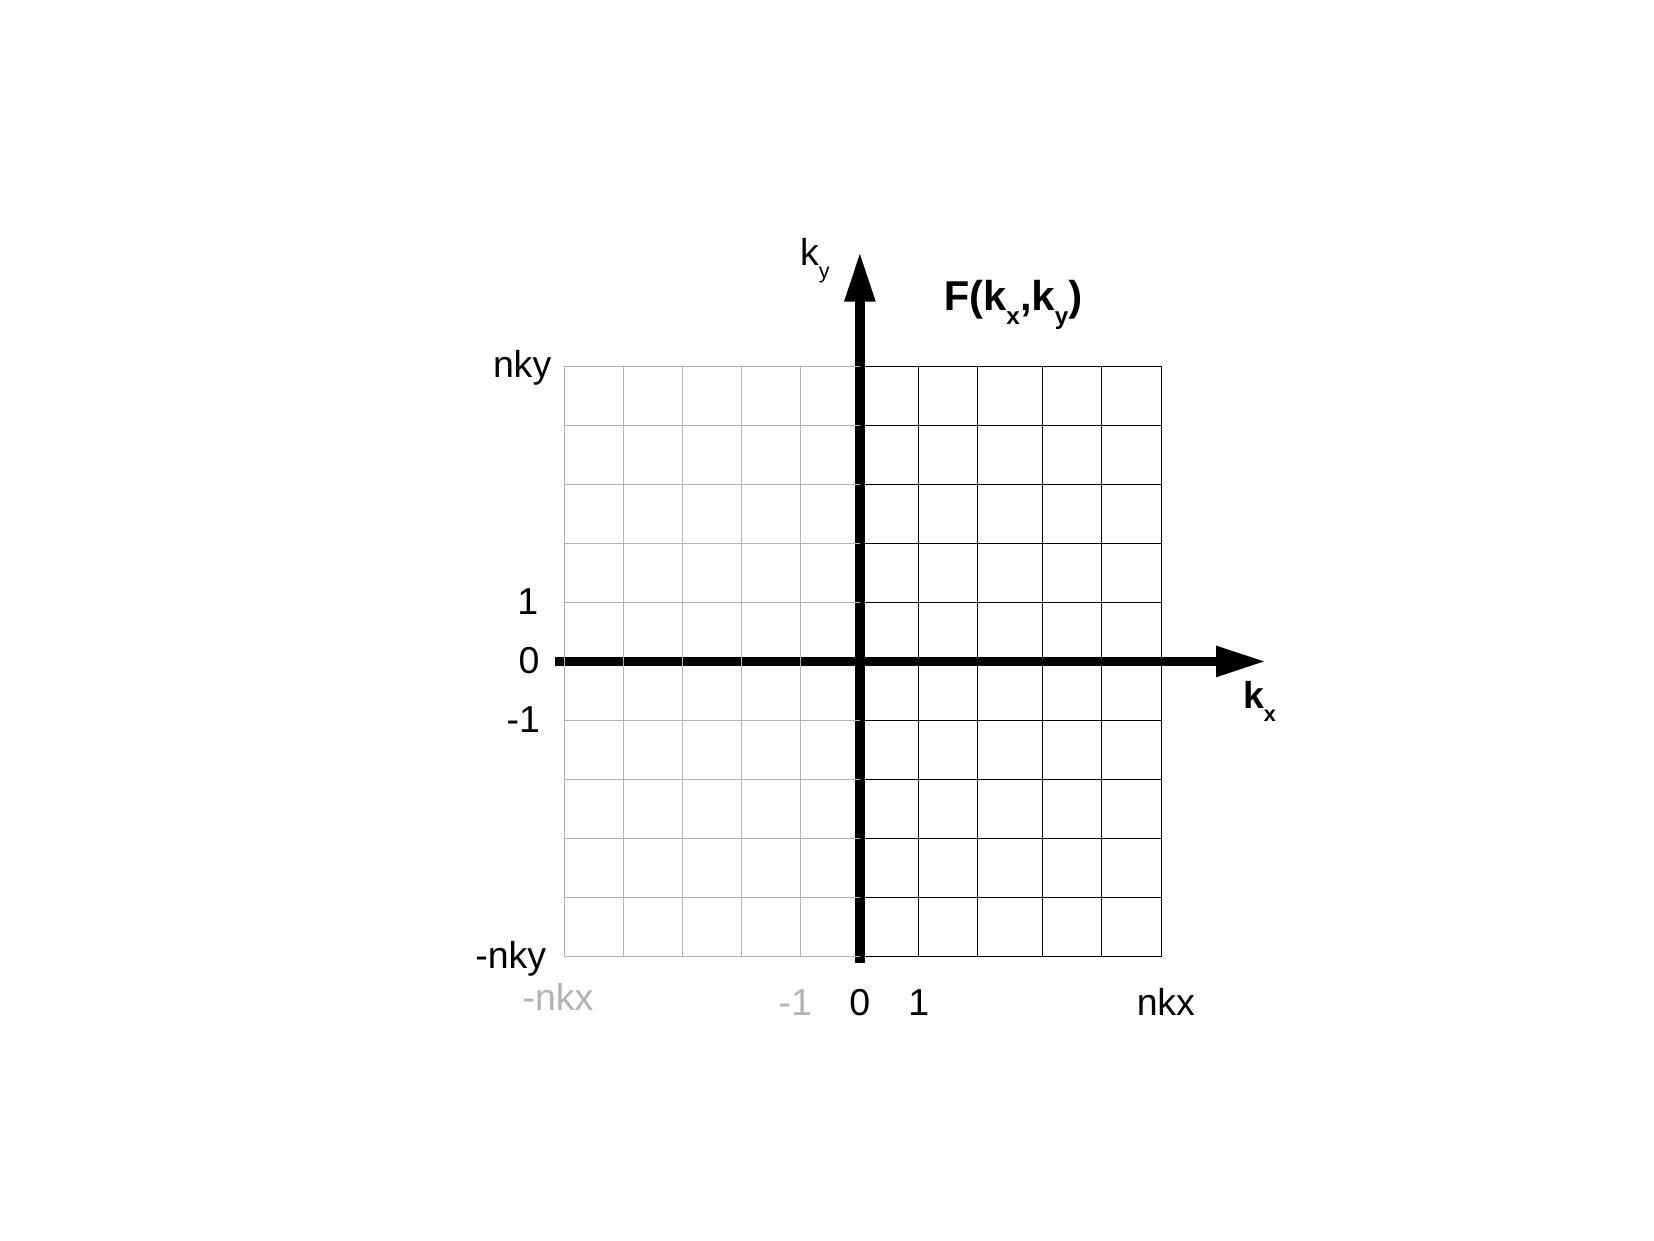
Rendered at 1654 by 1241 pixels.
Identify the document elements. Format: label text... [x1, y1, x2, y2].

text_box 1 [893, 974, 955, 1032]
text_box 1 [492, 572, 564, 630]
text_box nky [565, 367, 577, 394]
text_box kx [1228, 667, 1302, 734]
text_box -1 [763, 974, 838, 1032]
text_box -nky [565, 927, 572, 956]
text_box 0 [838, 974, 893, 1032]
text_box -1 [491, 690, 564, 748]
text_box nkx [1122, 974, 1221, 1032]
text_box nky [478, 336, 577, 394]
text_box ky [785, 224, 845, 291]
text_box F(kx,ky) [928, 265, 1097, 338]
text_box -nkx [507, 968, 609, 1026]
text_box -nky [460, 927, 572, 984]
text_box 0 [503, 631, 564, 689]
